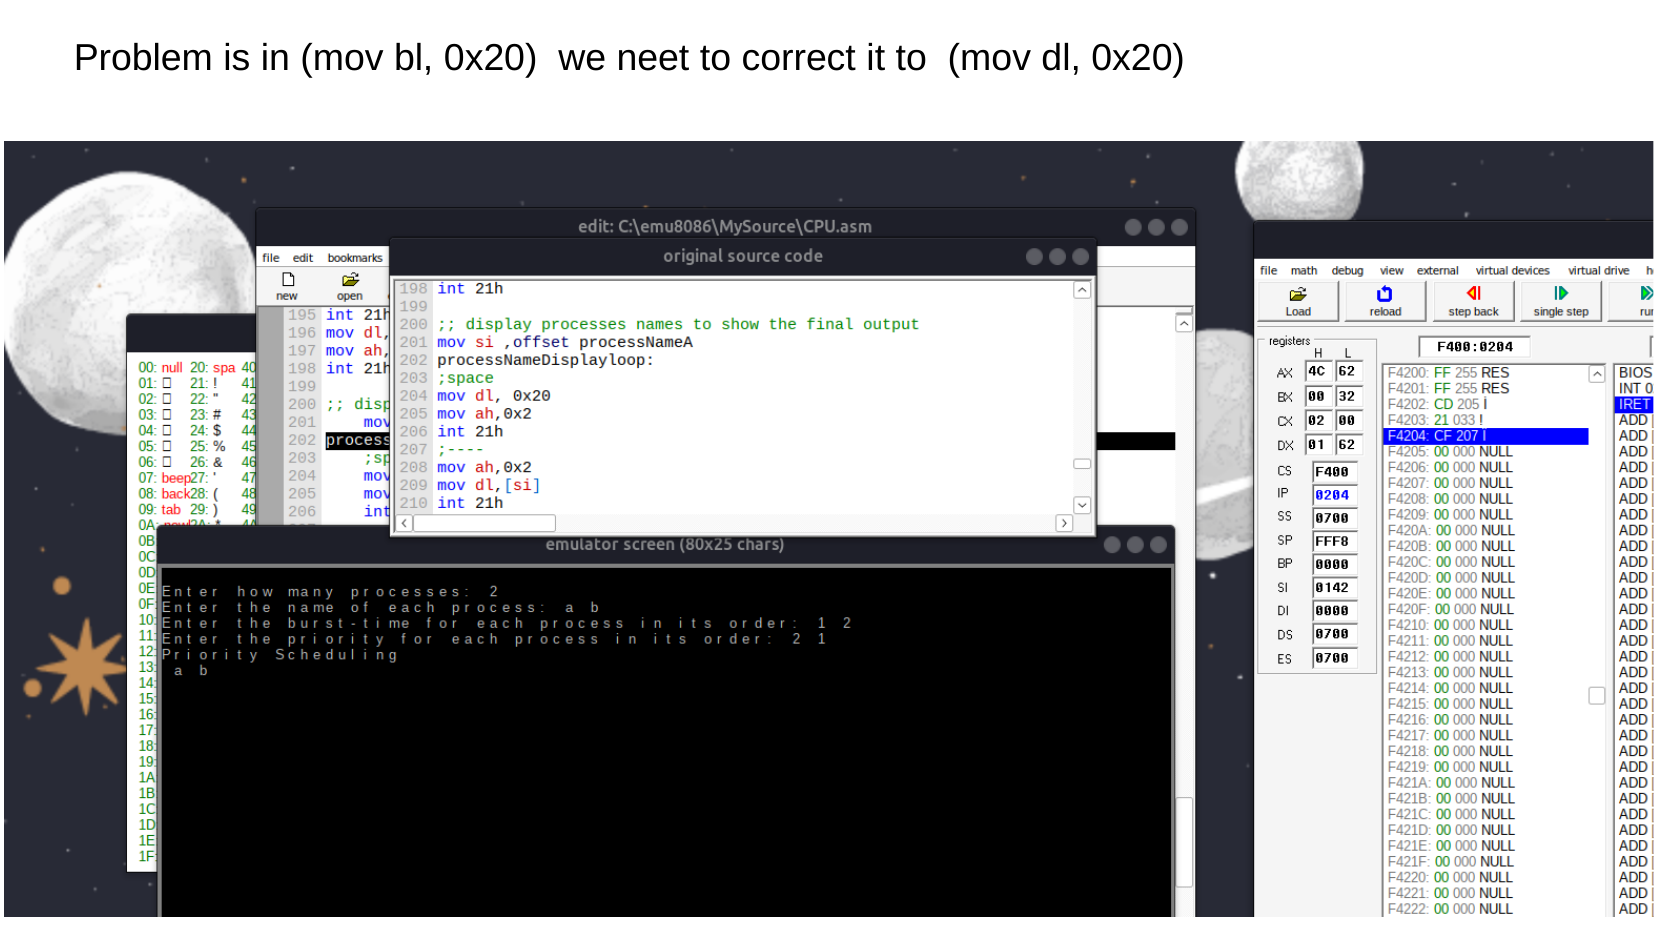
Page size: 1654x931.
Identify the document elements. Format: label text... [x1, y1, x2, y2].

picture [4, 141, 1654, 917]
text_box Problem is in (mov bl, 0x20) we neet to correct it to (mov dl, 0x20) [59, 29, 1202, 87]
